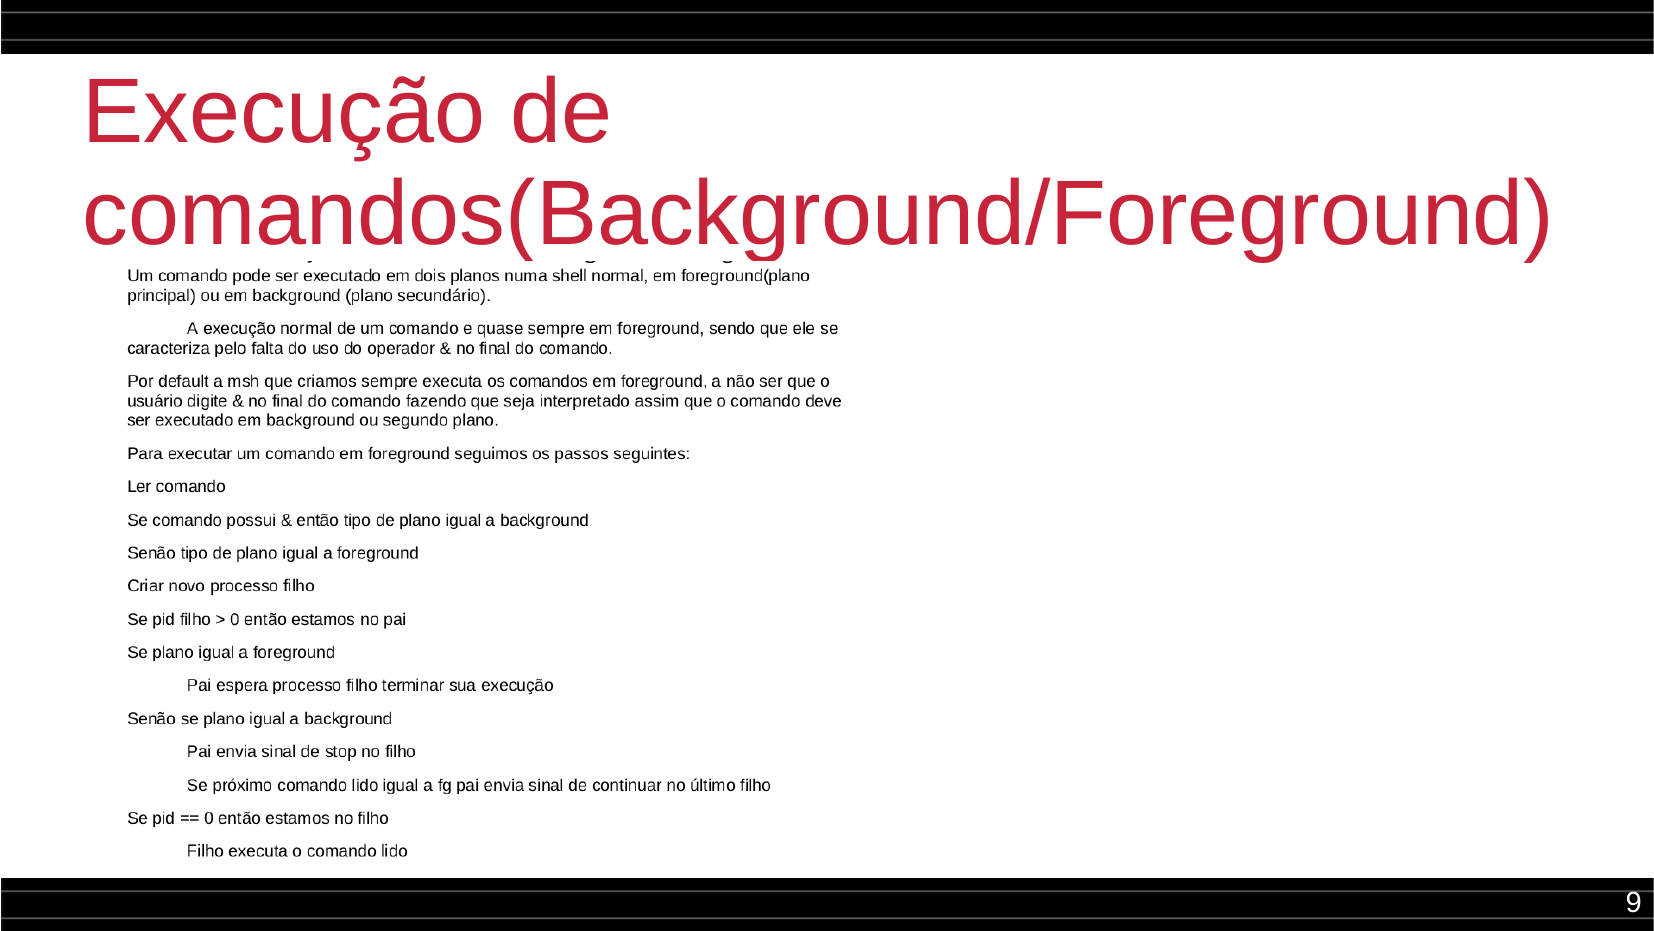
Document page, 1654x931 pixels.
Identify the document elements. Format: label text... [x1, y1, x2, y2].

title Execução de comandos(Background/Foreground) [82, 59, 1571, 265]
picture [1, 878, 1654, 931]
picture [94, 261, 957, 863]
picture [1, 0, 1654, 54]
